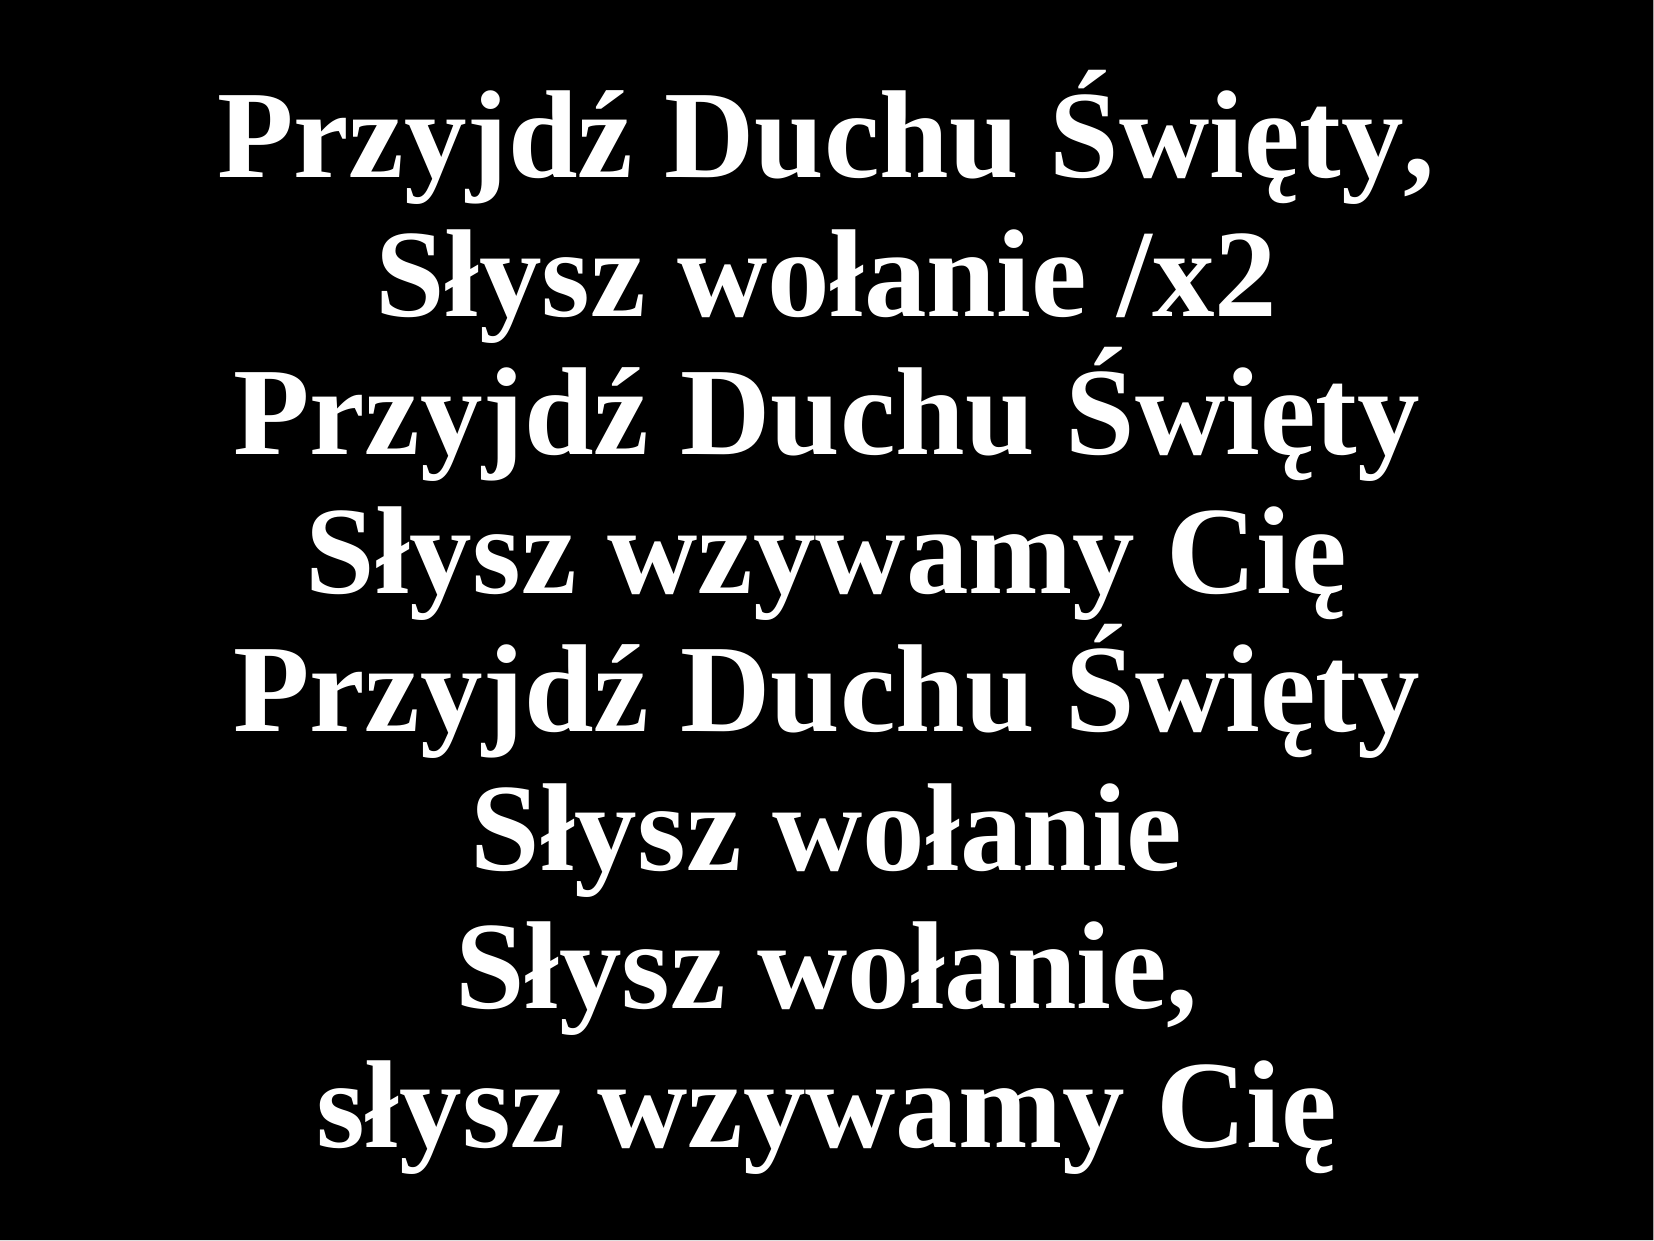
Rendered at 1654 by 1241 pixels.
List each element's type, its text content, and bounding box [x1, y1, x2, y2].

title Przyjdź Duchu Święty, Słysz wołanie /x2 Przyjdź Duchu Święty Słysz wzywamy Cię Przyjdź Duchu Święty Słysz wołanie Słysz wołanie, słysz wzywamy Cię [0, 0, 1654, 1241]
